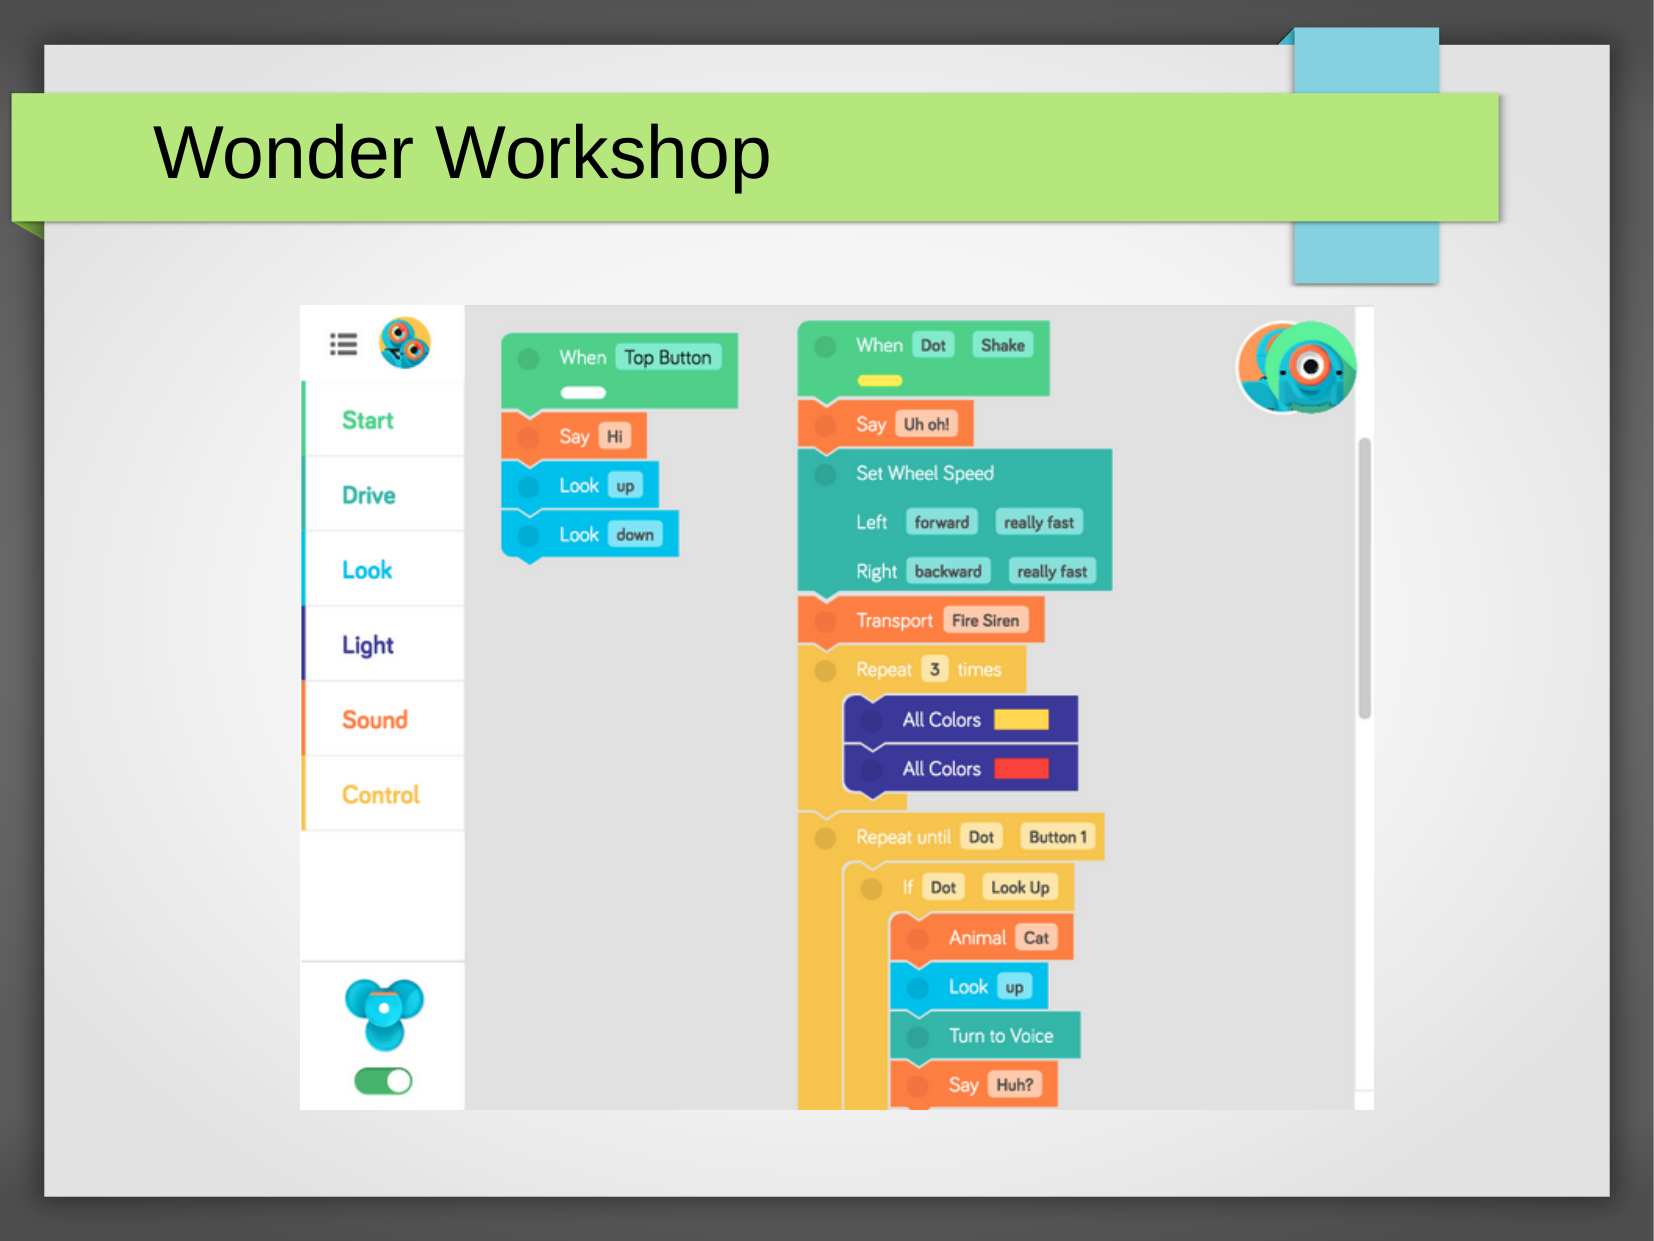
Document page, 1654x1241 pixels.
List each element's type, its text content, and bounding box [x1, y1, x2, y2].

title Wonder Workshop [82, 49, 1571, 257]
picture [0, 0, 1654, 1241]
